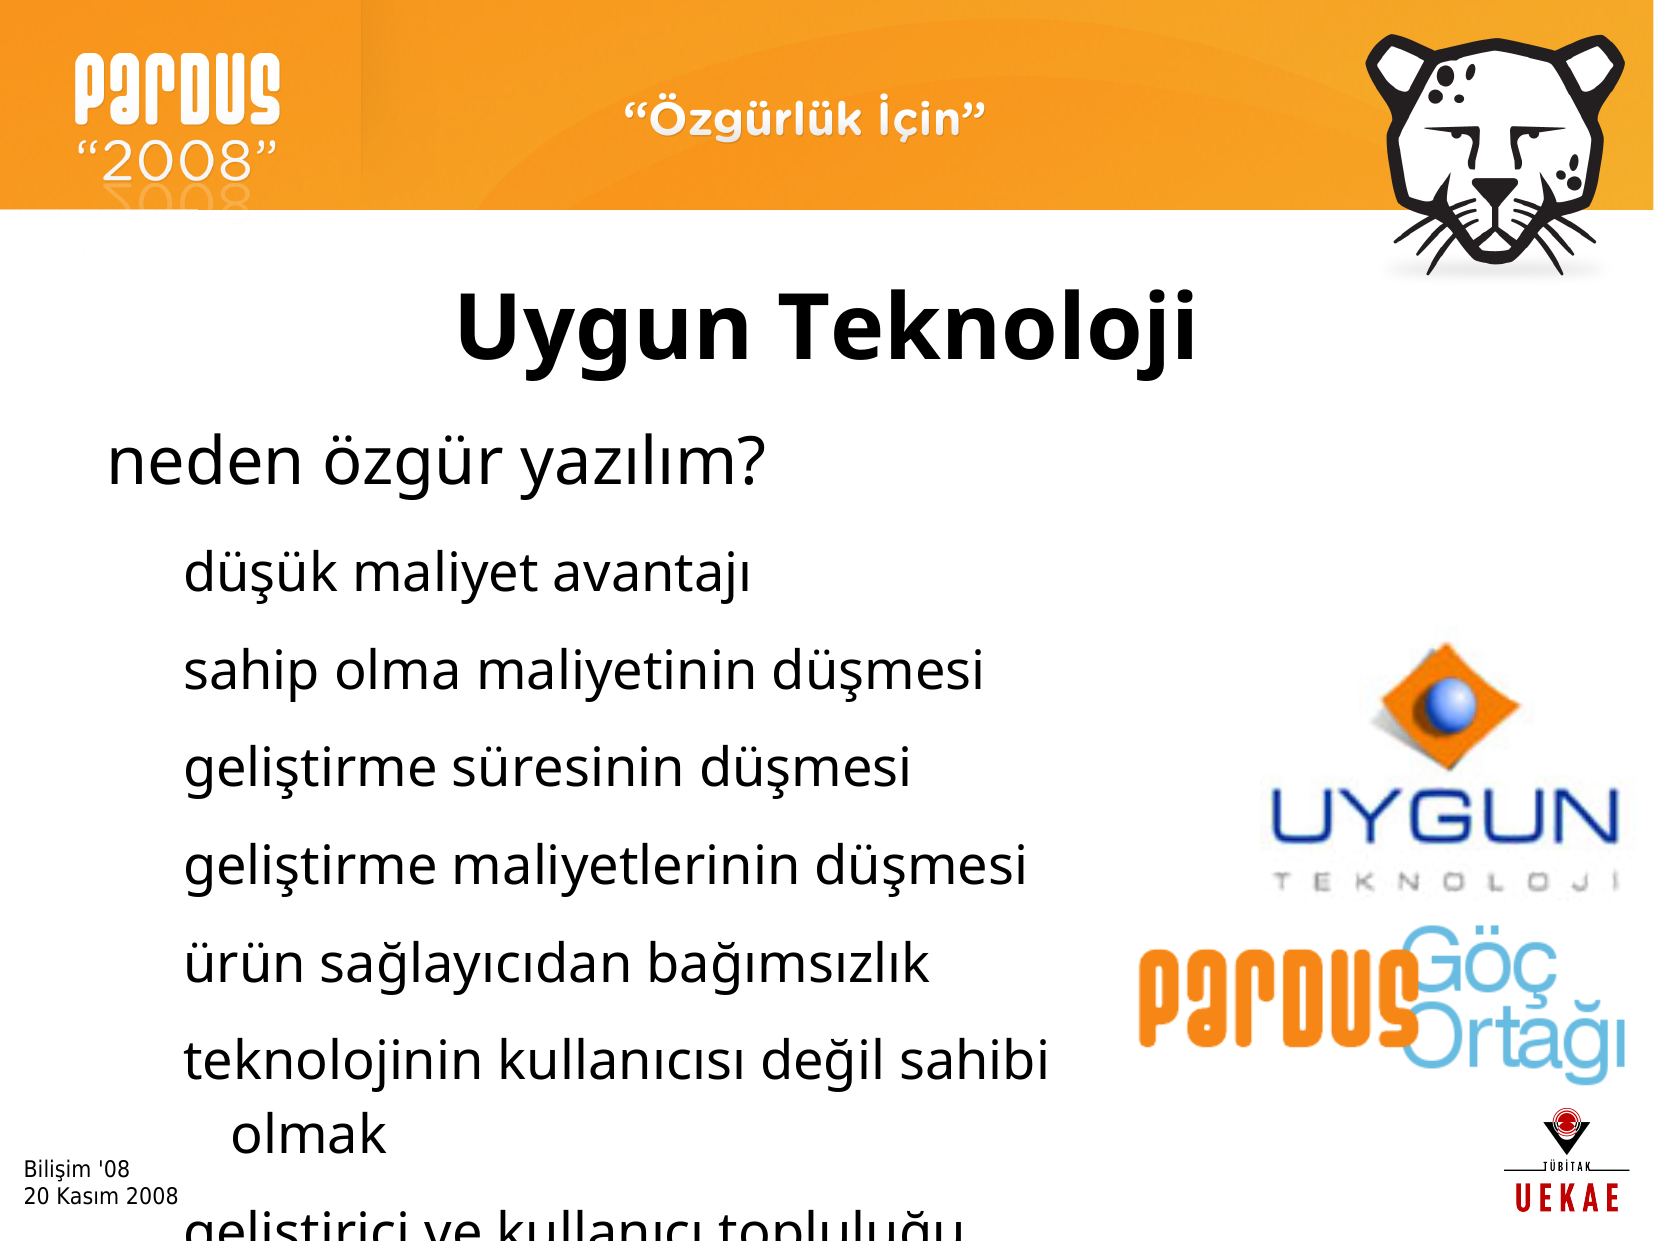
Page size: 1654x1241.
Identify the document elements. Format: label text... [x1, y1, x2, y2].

picture [1260, 625, 1636, 905]
picture [1121, 915, 1646, 1094]
picture [1500, 1104, 1634, 1215]
picture [0, 0, 1654, 293]
title Uygun Teknoloji [82, 220, 1571, 428]
list neden özgür yazılım? düşük maliyet avantajı sahip olma maliyetinin düşmesi geliştirme süresinin düşmesi geliştirme maliyetlerinin düşmesi ürün sağlayıcıdan bağımsızlık teknolojinin kullanıcısı değil sahibi olmak geliştirici ve kullanıcı topluluğu [88, 413, 1152, 1167]
